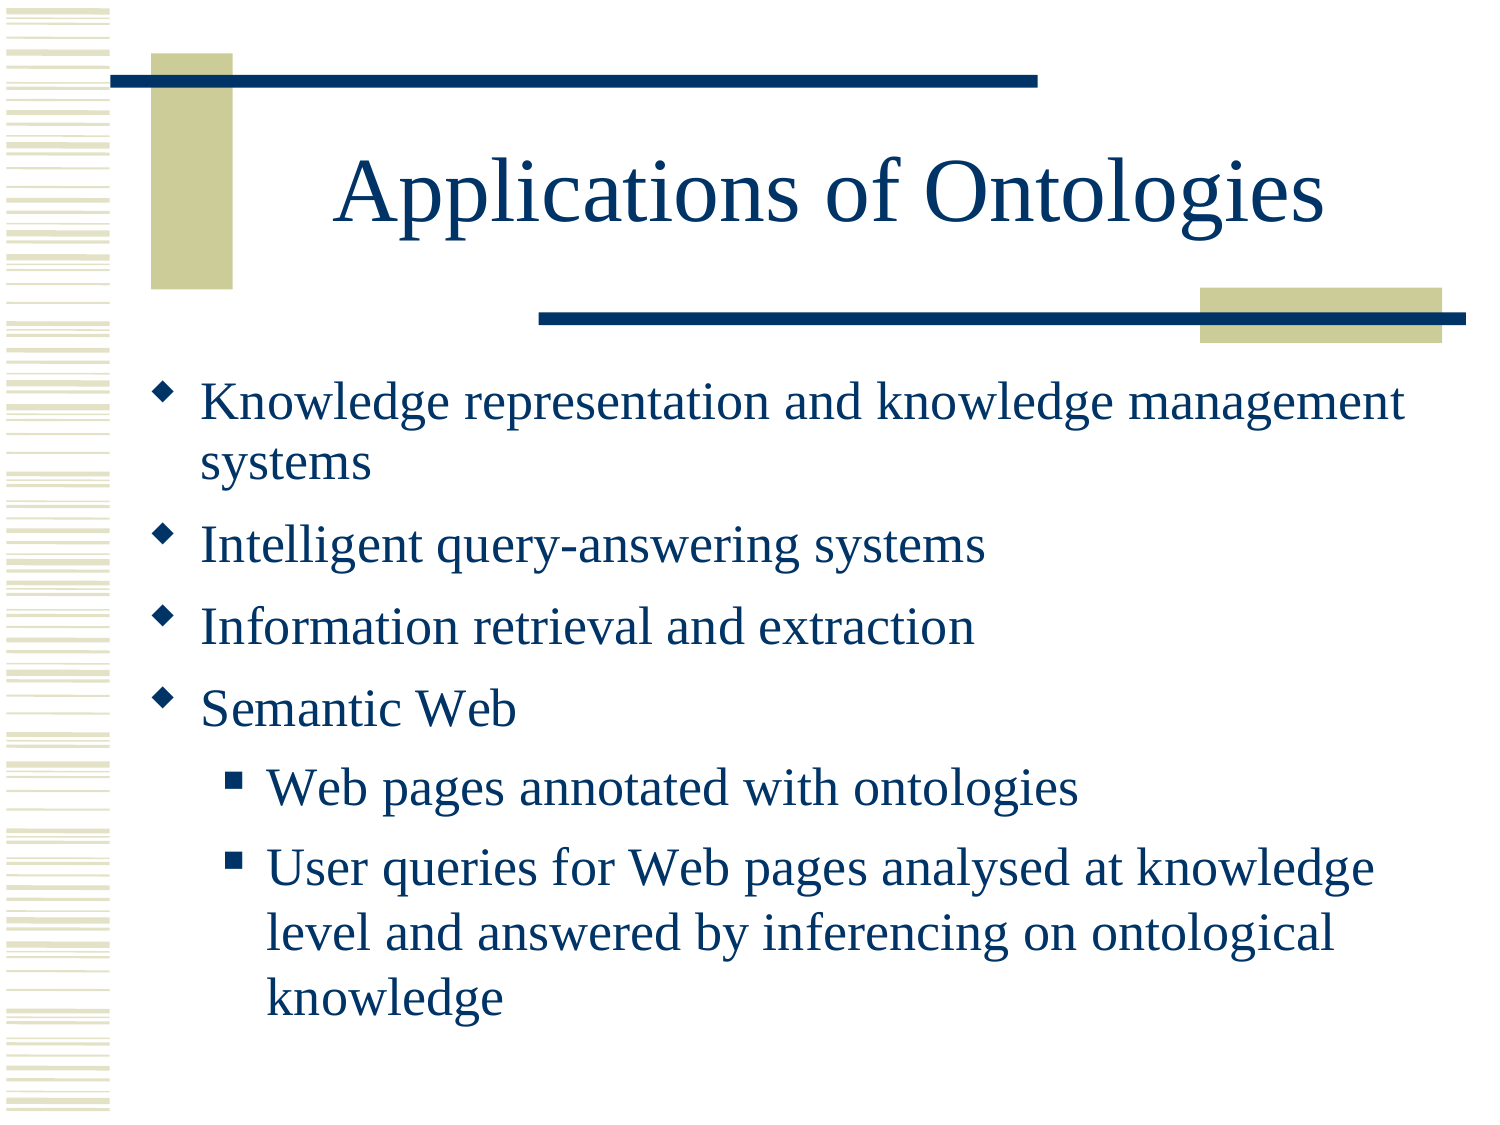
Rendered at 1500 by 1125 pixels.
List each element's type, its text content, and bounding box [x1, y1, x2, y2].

list Knowledge representation and knowledge management systems Intelligent query-answering systems Information retrieval and extraction Semantic Web Web pages annotated with ontologies User queries for Web pages analysed at knowledge level and answered by inferencing on ontological knowledge [132, 363, 1439, 1041]
title Applications of Ontologies [225, 99, 1436, 288]
